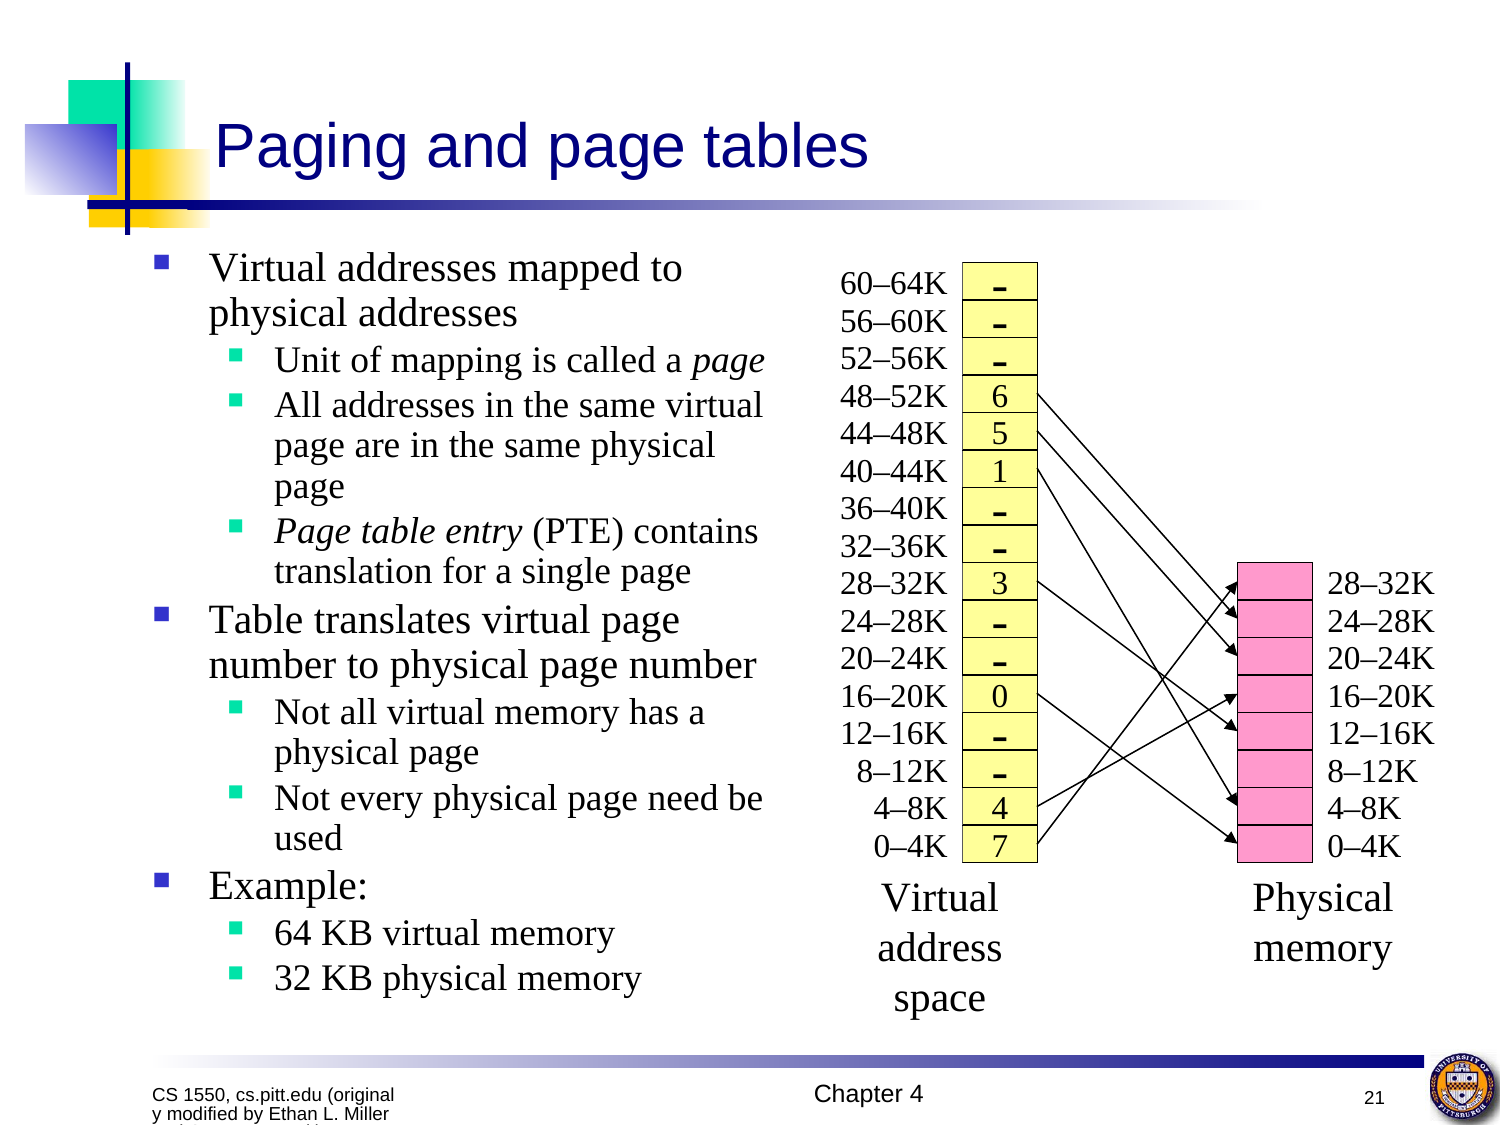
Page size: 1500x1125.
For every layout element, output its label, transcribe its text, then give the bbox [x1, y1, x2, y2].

text_box 0–4K [812, 825, 963, 863]
text_box 0–4K [1313, 825, 1425, 863]
list Virtual addresses mapped to physical addresses Unit of mapping is called a page All addresses in the same virtual page are in the same physical page Page table entry (PTE) contains translation for a single page Table translates virtual page number to physical page number Not all virtual memory has a physical page Not every physical page need be used Example: 64 KB virtual memory 32 KB physical memory [137, 237, 791, 1051]
text_box 5 [963, 413, 1038, 450]
text_box 36–40K [812, 488, 962, 525]
text_box 24–28K [812, 600, 962, 638]
text_box Physical memory [1237, 862, 1409, 978]
text_box 44–48K [812, 413, 963, 450]
text_box 52–56K [812, 338, 963, 375]
text_box 56–60K [812, 300, 962, 338]
text_box 28–32K [1313, 562, 1425, 600]
text_box 32–36K [812, 525, 962, 563]
text_box 0 [963, 675, 1038, 712]
text_box 8–12K [1313, 750, 1425, 788]
text_box 12–16K [812, 713, 962, 750]
text_box - [962, 712, 1038, 749]
text_box - [962, 299, 1038, 338]
text_box 48–52K [812, 375, 963, 413]
text_box 4 [963, 788, 1038, 825]
text_box - [962, 749, 1038, 788]
text_box 6 [963, 375, 1038, 413]
text_box 16–20K [1313, 675, 1425, 713]
text_box 7 [963, 825, 1038, 863]
text_box 20–24K [1313, 638, 1425, 675]
text_box - [962, 599, 1038, 637]
picture [1425, 1049, 1500, 1125]
text_box Virtual address space [862, 862, 1018, 1028]
text_box 1 [963, 450, 1038, 487]
text_box [1237, 562, 1313, 862]
text_box - [963, 338, 1038, 375]
title Paging and page tables [200, 87, 1476, 188]
text_box - [962, 487, 1038, 524]
text_box - [962, 524, 1038, 563]
text_box 28–32K [812, 563, 963, 600]
text_box 12–16K [1313, 713, 1425, 750]
text_box 16–20K [812, 675, 963, 713]
text_box 4–8K [1313, 788, 1425, 825]
text_box 3 [963, 563, 1038, 599]
text_box 40–44K [812, 450, 963, 488]
text_box 24–28K [1313, 600, 1425, 638]
text_box 60–64K [812, 262, 963, 300]
text_box 4–8K [812, 788, 963, 825]
text_box - [962, 637, 1038, 675]
text_box - [963, 262, 1038, 299]
text_box 20–24K [812, 638, 962, 675]
text_box 8–12K [812, 750, 962, 788]
